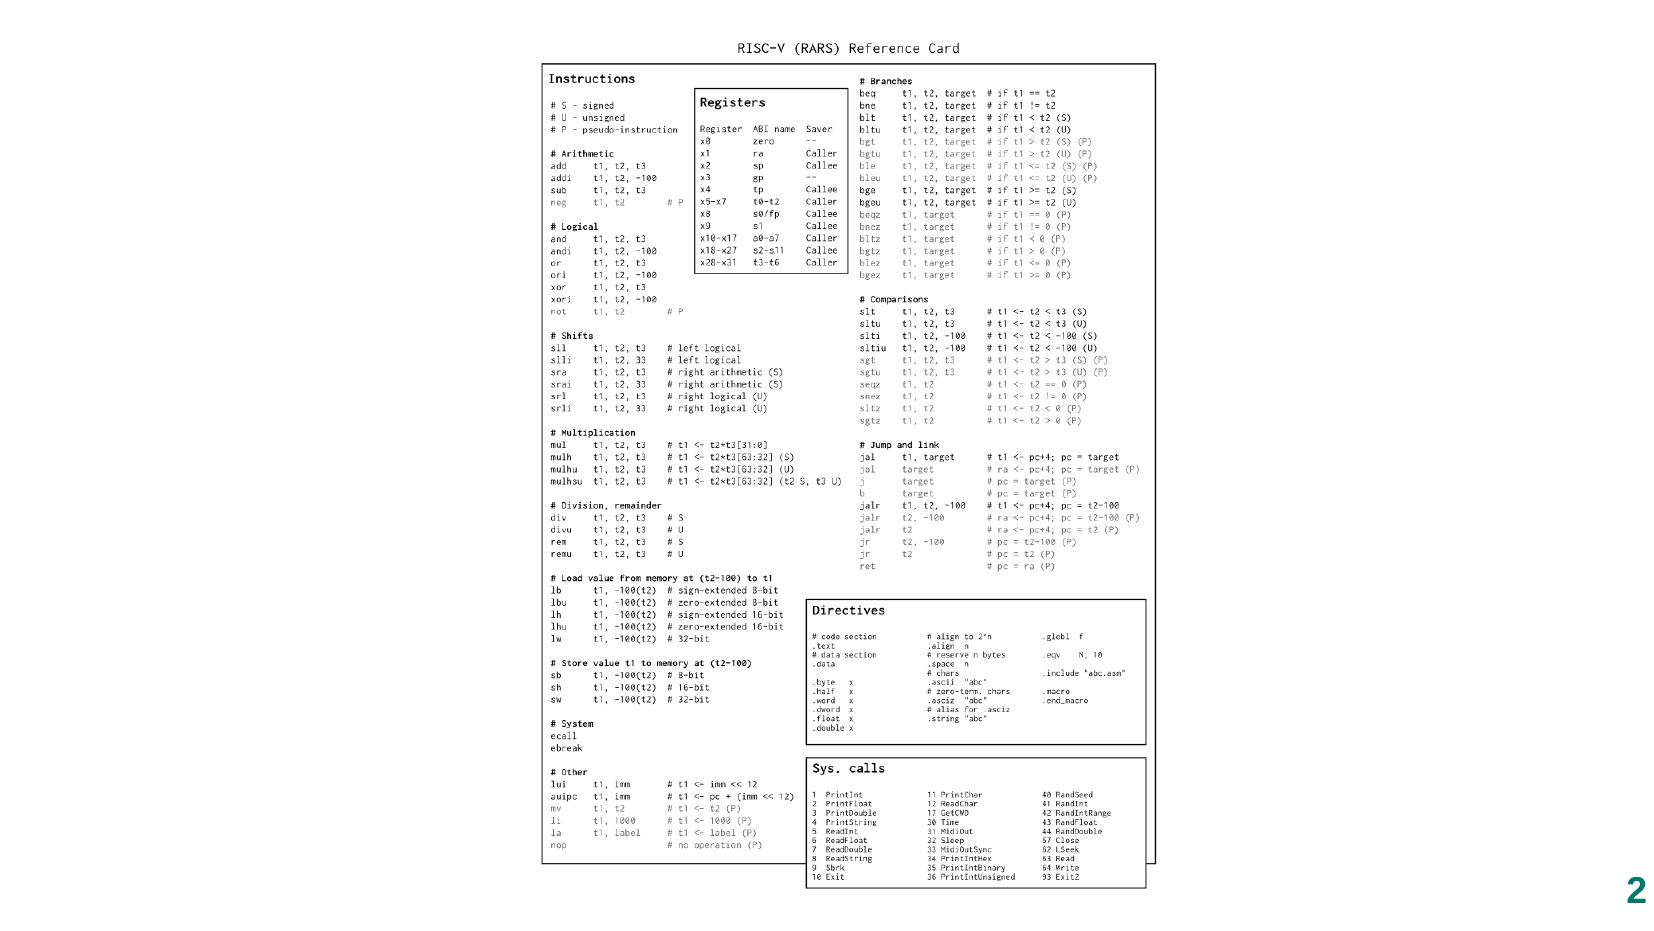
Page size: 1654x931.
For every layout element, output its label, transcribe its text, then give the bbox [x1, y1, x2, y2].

picture [519, 0, 1177, 931]
text_box <номер> [1460, 862, 1652, 931]
